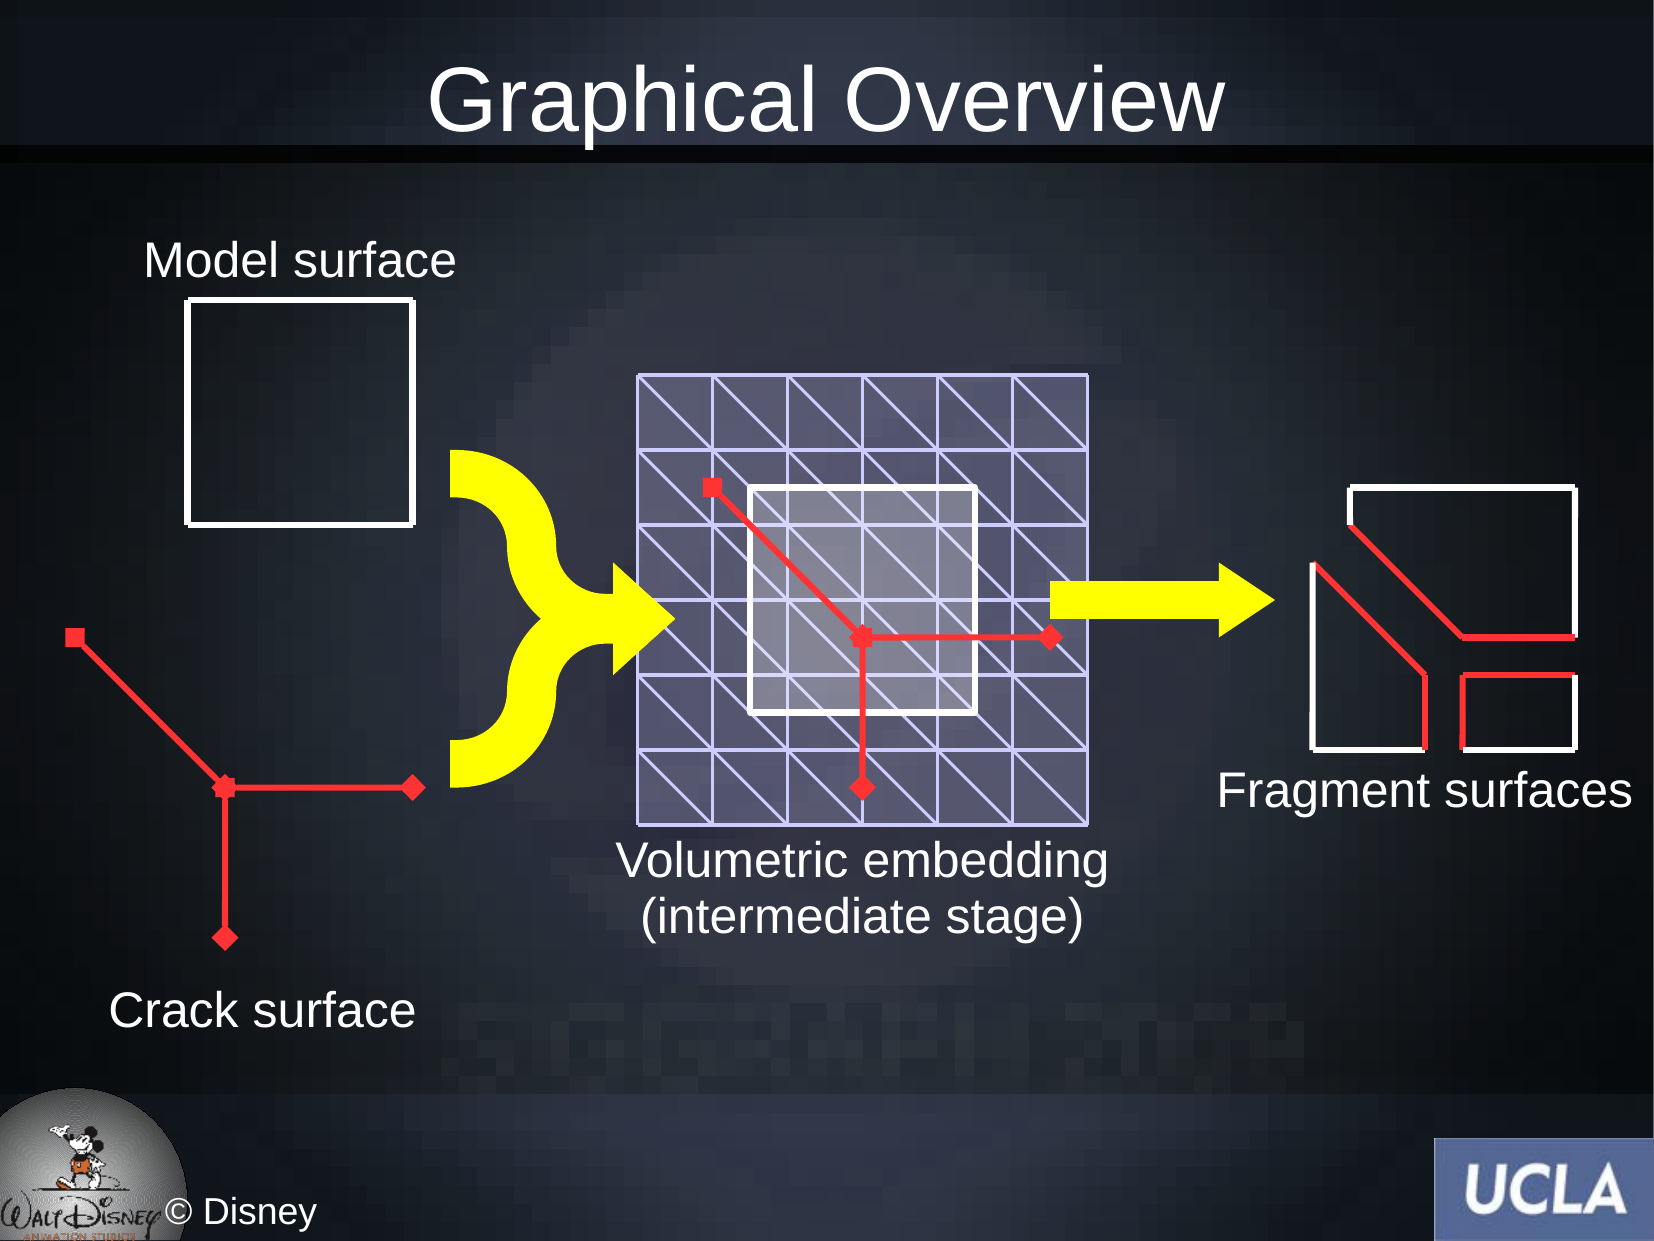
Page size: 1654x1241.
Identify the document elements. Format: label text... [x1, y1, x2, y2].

text_box [643, 752, 711, 820]
text_box [714, 527, 859, 748]
text_box [1014, 380, 1082, 448]
text_box [643, 377, 711, 445]
text_box [868, 752, 936, 820]
text_box [718, 377, 786, 445]
text_box [943, 377, 1011, 445]
text_box [643, 452, 711, 520]
text_box [1014, 680, 1082, 748]
text_box [868, 377, 936, 445]
text_box [1018, 677, 1086, 745]
text_box Fragment surfaces [1200, 754, 1651, 826]
text_box Crack surface [75, 975, 451, 1046]
text_box [793, 377, 861, 445]
text_box [639, 455, 707, 523]
title Graphical Overview [82, 48, 1571, 152]
text_box [982, 641, 1011, 670]
text_box [943, 452, 1011, 520]
text_box [714, 498, 742, 523]
text_box [1014, 641, 1082, 673]
text_box [1014, 455, 1082, 523]
text_box [943, 752, 1011, 820]
text_box [450, 449, 711, 788]
text_box Model surface [112, 225, 488, 296]
text_box [714, 452, 1011, 634]
text_box [714, 680, 782, 748]
text_box [939, 755, 1007, 823]
text_box [714, 755, 782, 823]
text_box [714, 380, 782, 448]
text_box [718, 752, 786, 820]
text_box [866, 641, 1011, 748]
text_box Volumetric embedding (intermediate stage) [600, 825, 1126, 952]
text_box [939, 380, 1007, 448]
text_box [789, 755, 857, 823]
text_box [1018, 452, 1086, 520]
text_box [789, 380, 857, 448]
text_box [1014, 605, 1041, 634]
text_box [639, 380, 707, 448]
text_box [1018, 377, 1086, 445]
text_box [864, 380, 932, 448]
text_box [643, 527, 711, 595]
text_box [1014, 527, 1276, 670]
text_box [793, 752, 861, 820]
picture [0, 0, 1654, 1241]
text_box [1018, 752, 1086, 820]
text_box [639, 755, 707, 823]
text_box [643, 677, 711, 745]
text_box [1014, 755, 1082, 823]
text_box [864, 757, 932, 823]
text_box [639, 680, 707, 748]
